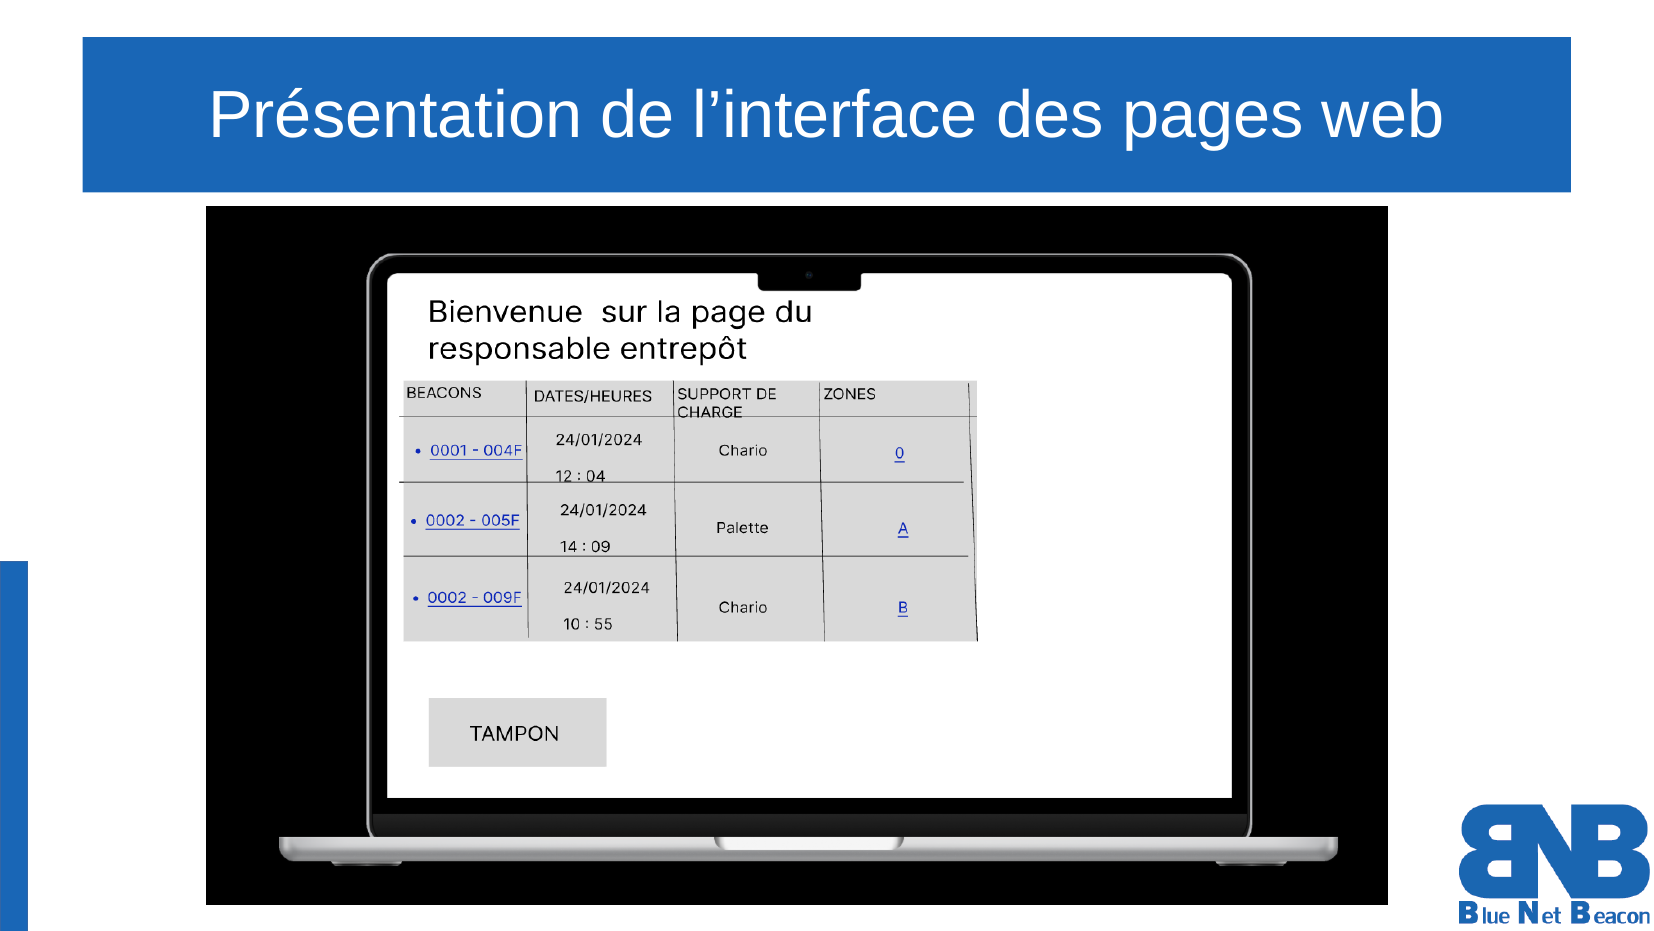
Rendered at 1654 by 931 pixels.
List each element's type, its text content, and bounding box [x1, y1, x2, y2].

picture [1459, 797, 1650, 930]
title Présentation de l’interface des pages web [82, 37, 1571, 193]
picture [206, 206, 1388, 905]
text_box [0, 561, 28, 931]
